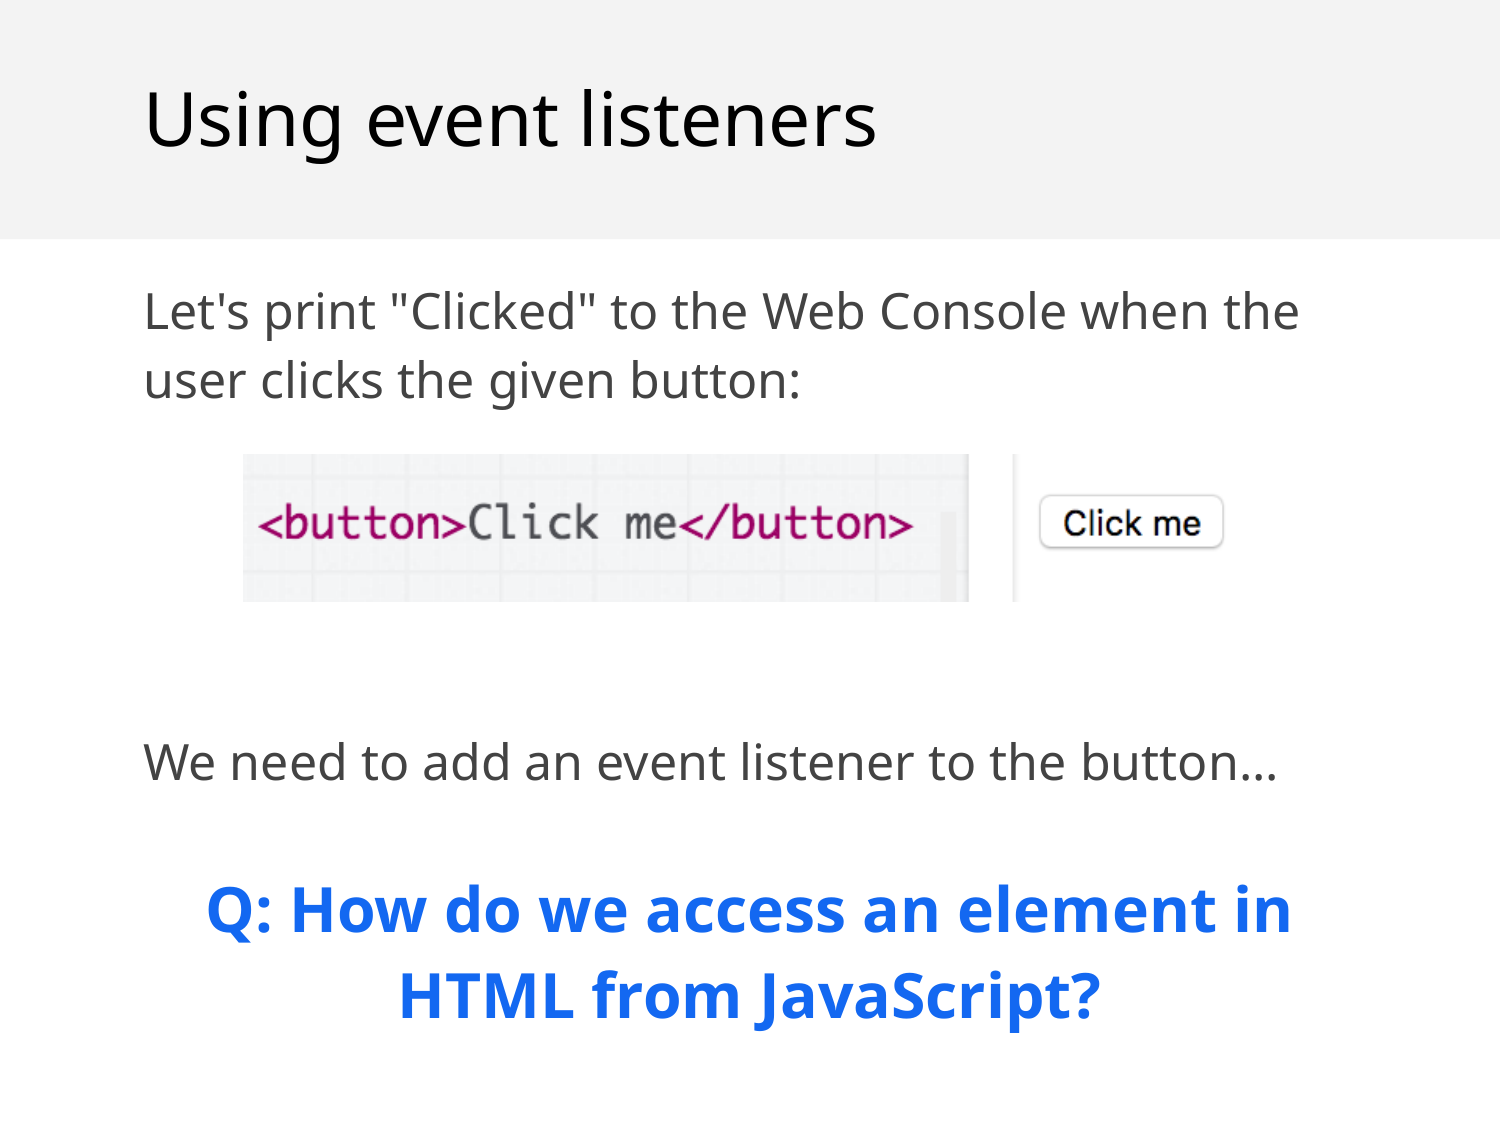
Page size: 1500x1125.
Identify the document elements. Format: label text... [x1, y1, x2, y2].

list Let's print "Clicked" to the Web Console when the user clicks the given button: [128, 255, 1372, 382]
picture [243, 454, 1257, 602]
list We need to add an event listener to the button... Q: How do we access an element in HTML from JavaScript? [128, 705, 1372, 1039]
title Using event listeners [128, 56, 1372, 183]
